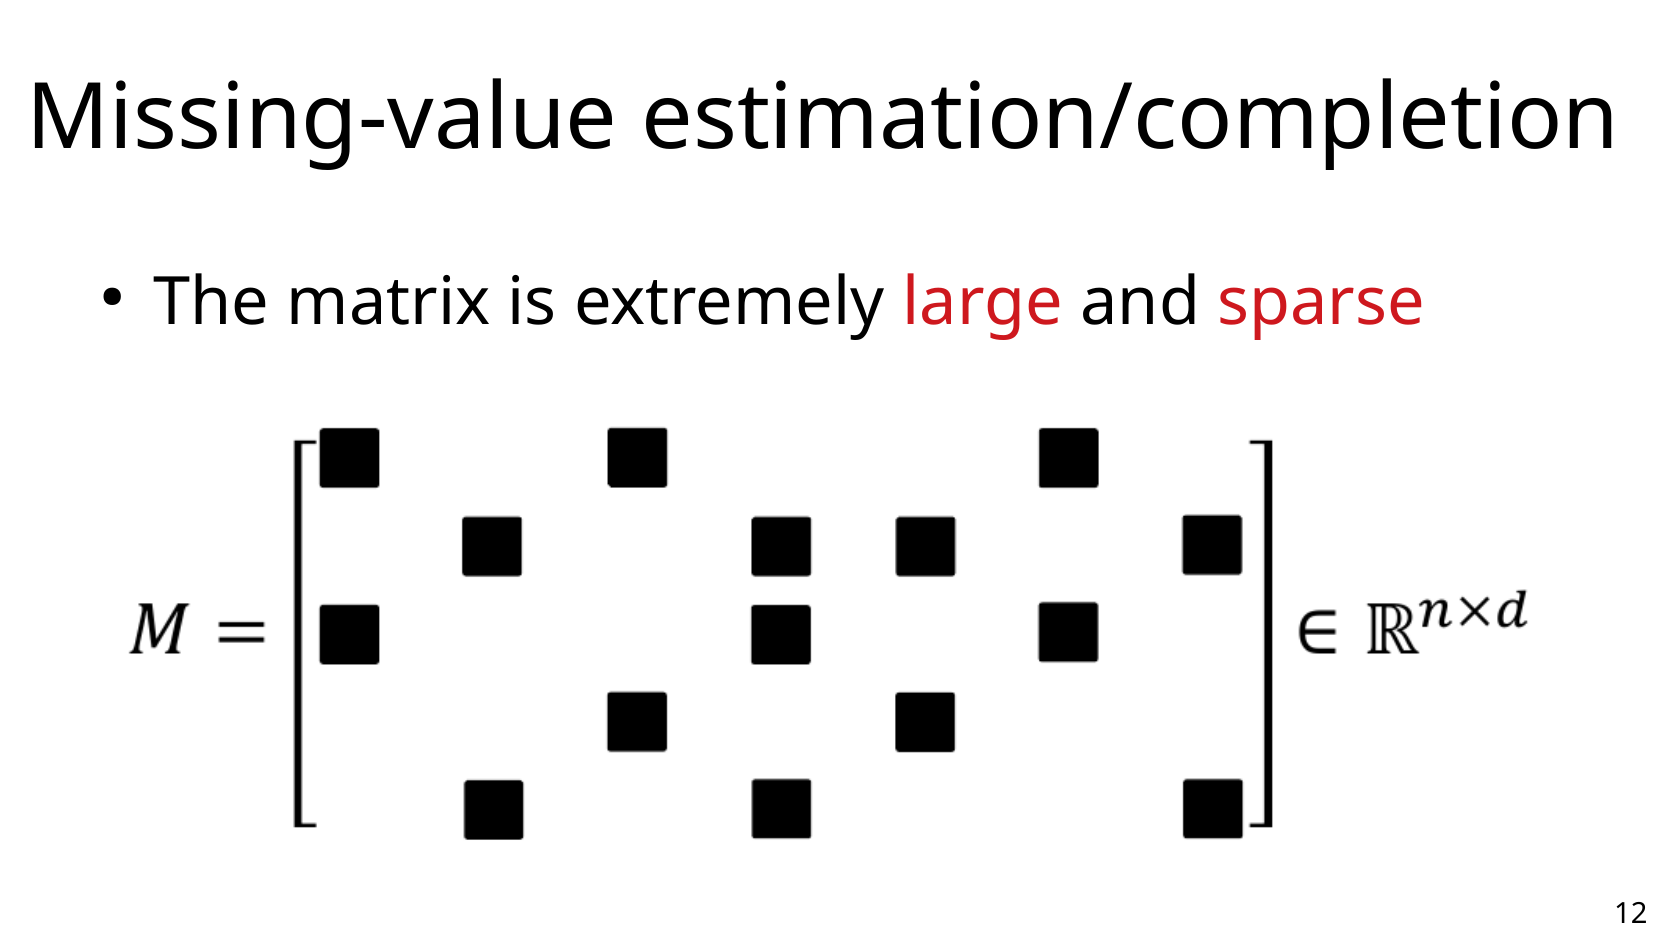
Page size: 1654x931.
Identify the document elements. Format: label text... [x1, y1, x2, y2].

list The matrix is extremely large and sparse [82, 253, 1571, 793]
title Missing-value estimation/completion [0, 1, 1650, 226]
picture [109, 383, 1554, 876]
